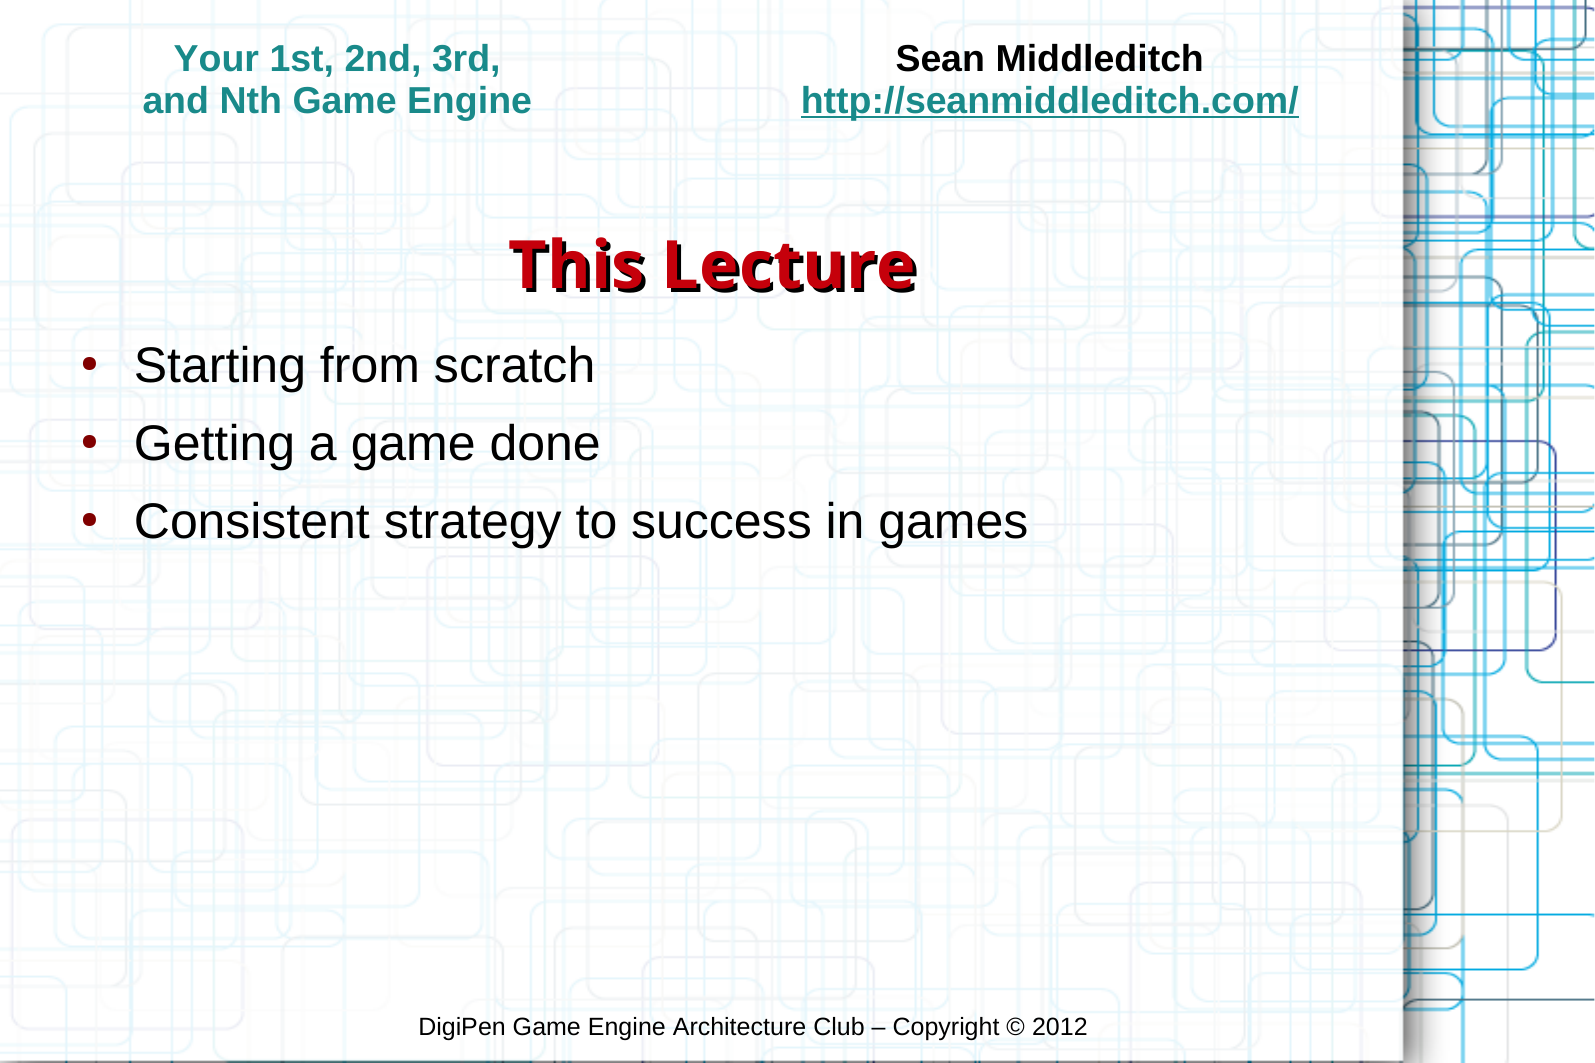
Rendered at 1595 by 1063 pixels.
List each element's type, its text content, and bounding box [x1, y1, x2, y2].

picture [0, 0, 1595, 1063]
list Your 1st, 2nd, 3rd, and Nth Game Engine [75, 37, 601, 151]
list DigiPen Game Engine Architecture Club – Copyright © 2012 [75, 1012, 1363, 1051]
list Sean Middleditch http://seanmiddleditch.com/ [787, 37, 1313, 151]
title This Lecture [75, 225, 1351, 301]
list Starting from scratch Getting a game done Consistent strategy to success in games [63, 337, 1351, 1051]
